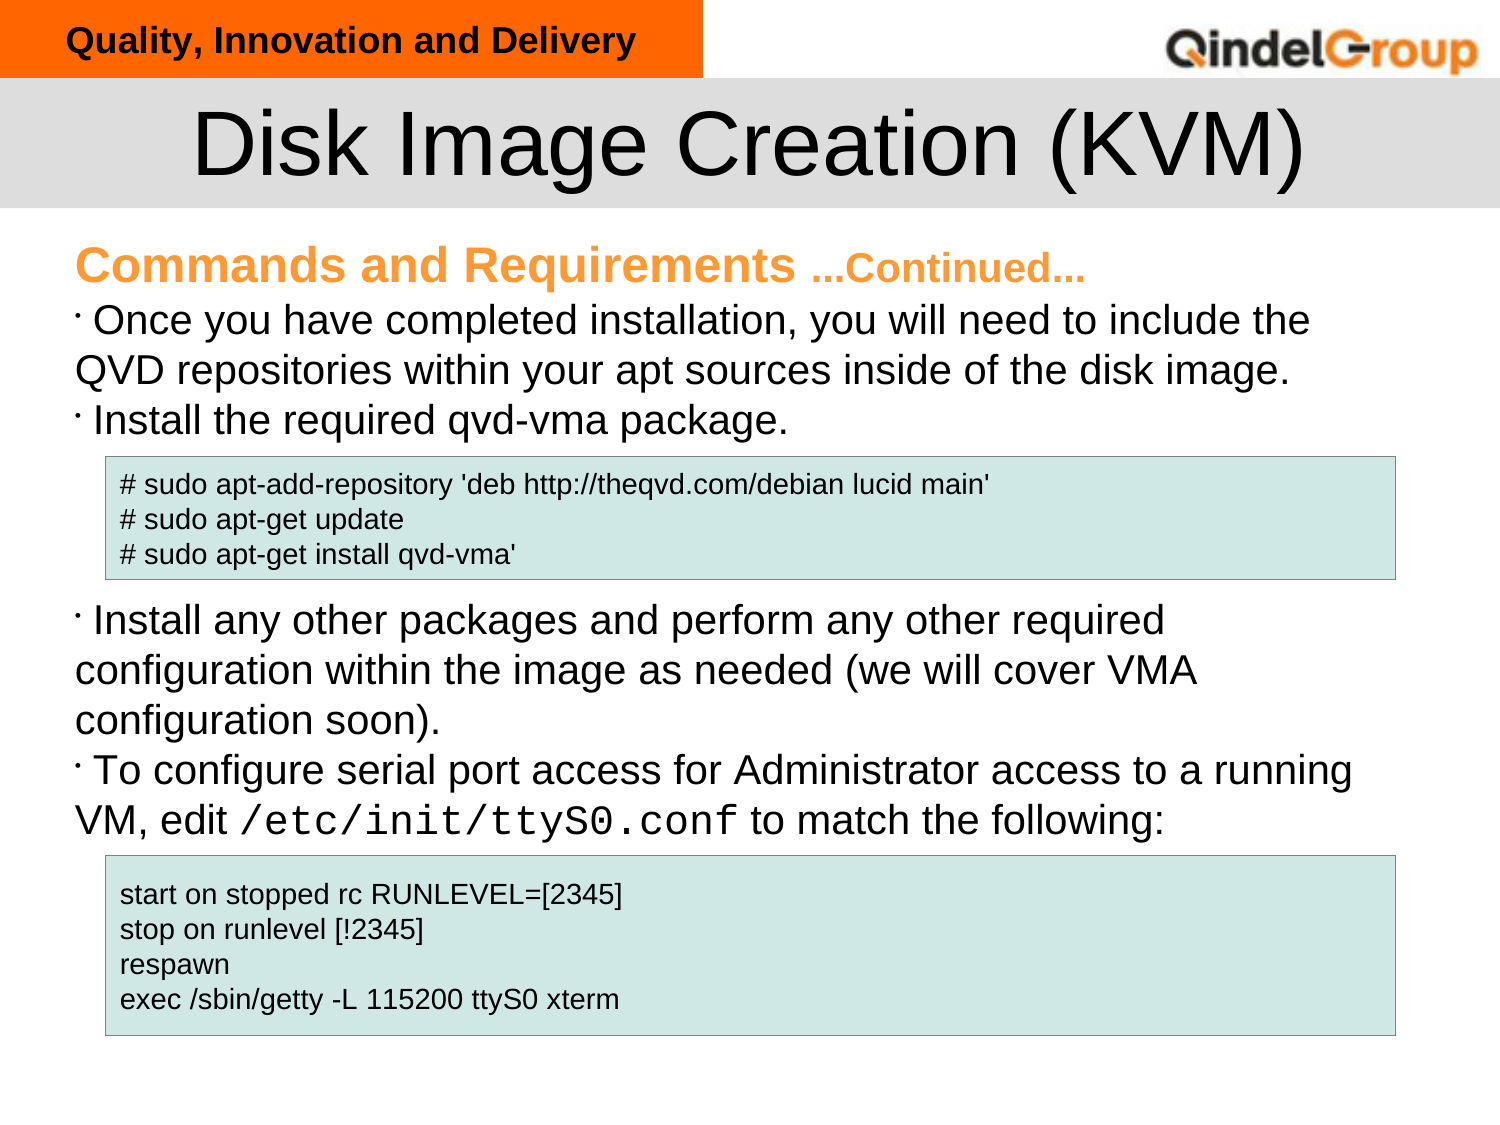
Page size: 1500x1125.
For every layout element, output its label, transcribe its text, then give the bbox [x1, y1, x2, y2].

title Disk Image Creation (KVM) [75, 45, 1426, 224]
picture [1163, 23, 1481, 78]
text_box start on stopped rc RUNLEVEL=[2345] stop on runlevel [!2345] respawn exec /sbin/getty -L 115200 ttyS0 xterm [105, 855, 1396, 1036]
text_box Commands and Requirements ...Continued... Once you have completed installation, you will need to include the QVD repositories within your apt sources inside of the disk image. Install the required qvd-vma package. Install any other packages and perform any other required configuration within the image as needed (we will cover VMA configuration soon). To configure serial port access for Administrator access to a running VM, edit /etc/init/ttyS0.conf to match the following: [60, 224, 1426, 851]
text_box # sudo apt-add-repository 'deb http://theqvd.com/debian lucid main' # sudo apt-get update # sudo apt-get install qvd-vma' [105, 456, 1396, 580]
